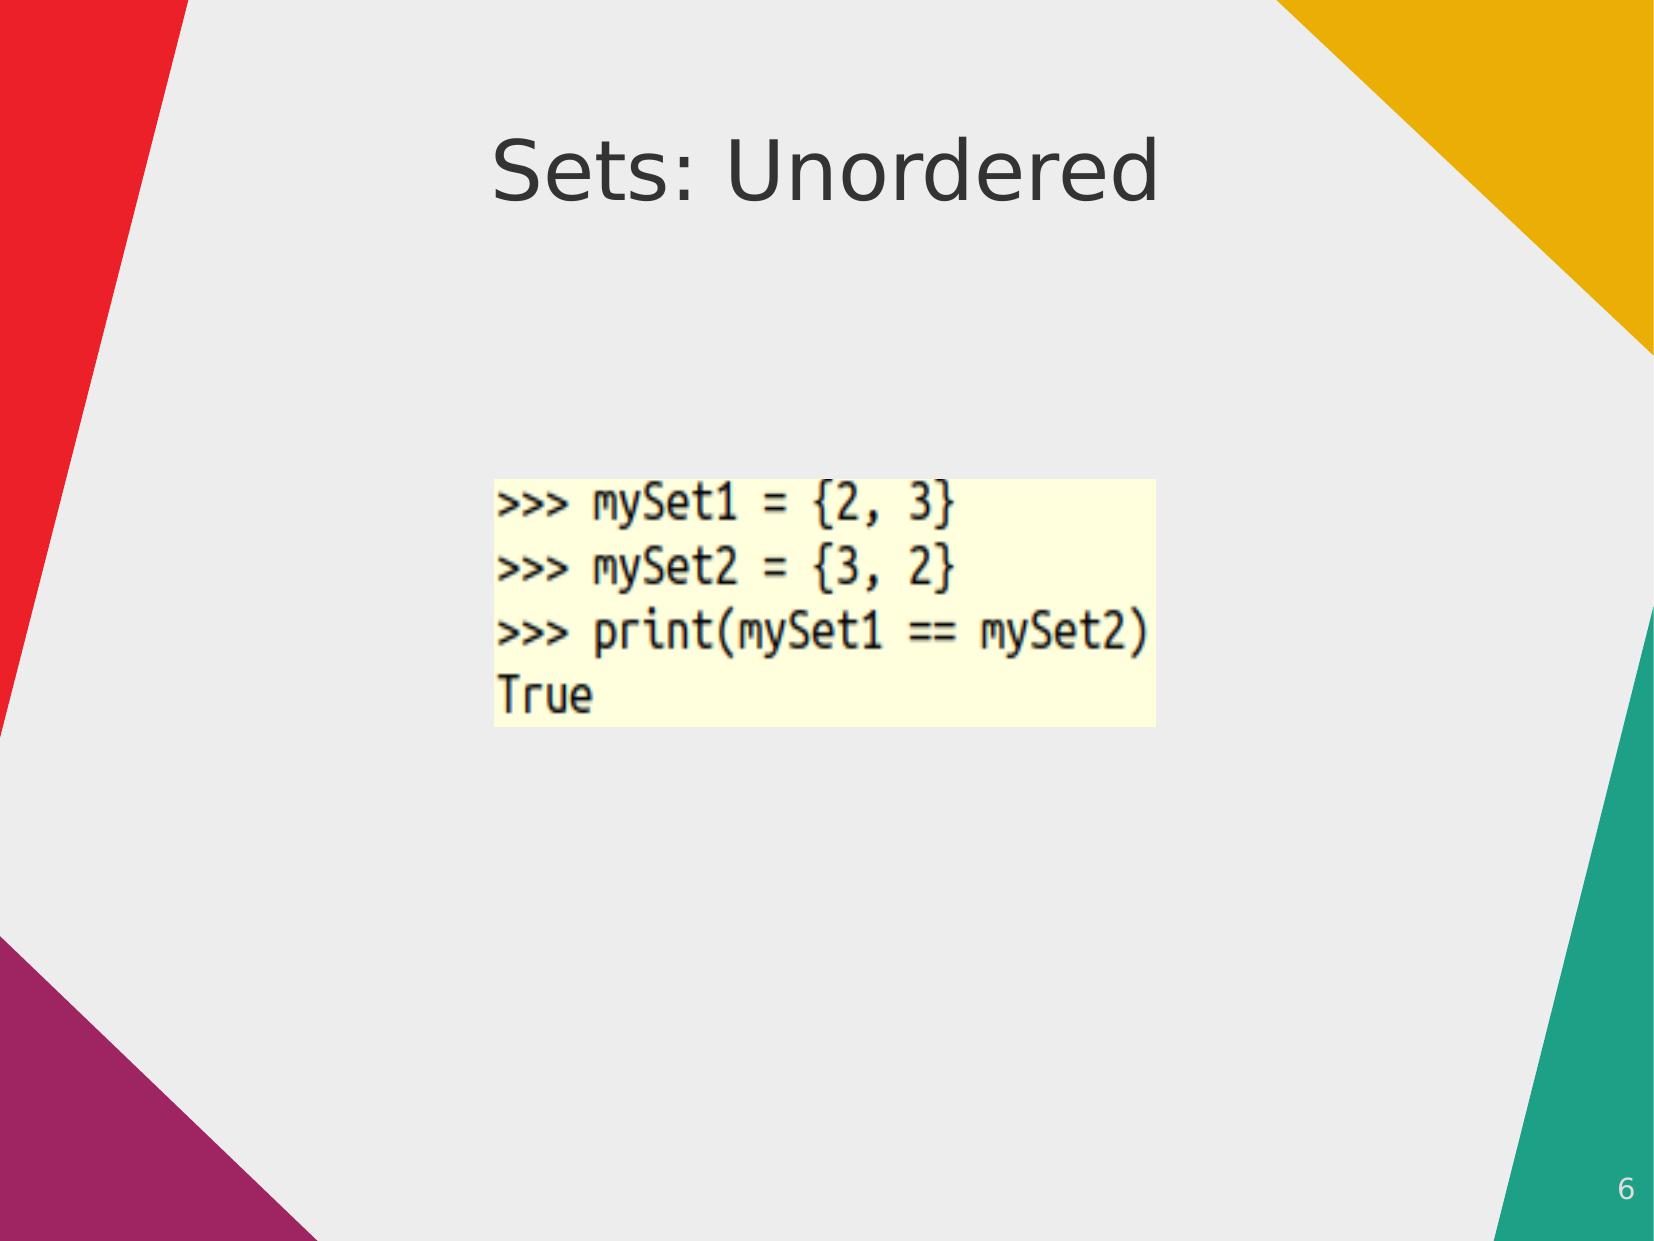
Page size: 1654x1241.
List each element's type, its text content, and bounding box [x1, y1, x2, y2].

picture [494, 479, 1156, 727]
title Sets: Unordered [114, 73, 1539, 271]
